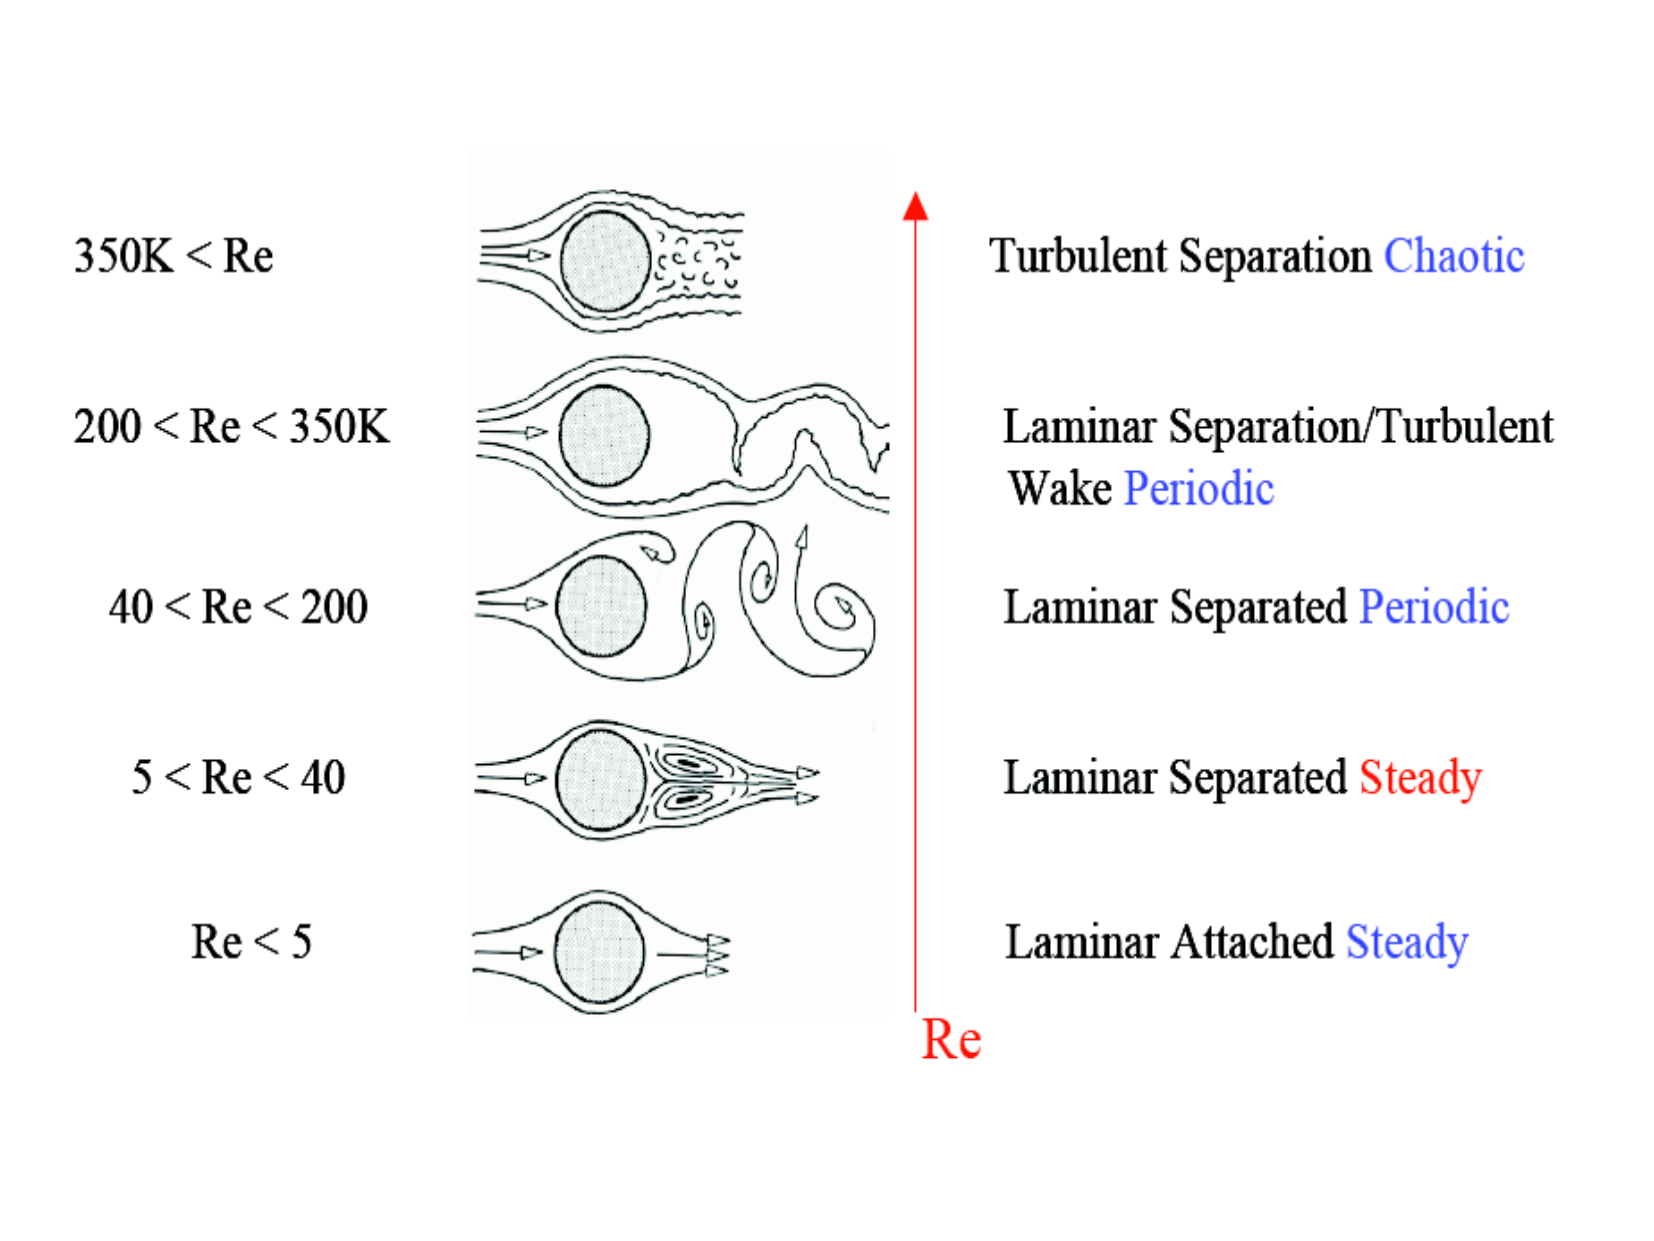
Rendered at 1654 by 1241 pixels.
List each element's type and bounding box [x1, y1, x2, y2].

picture [17, 112, 1625, 1075]
